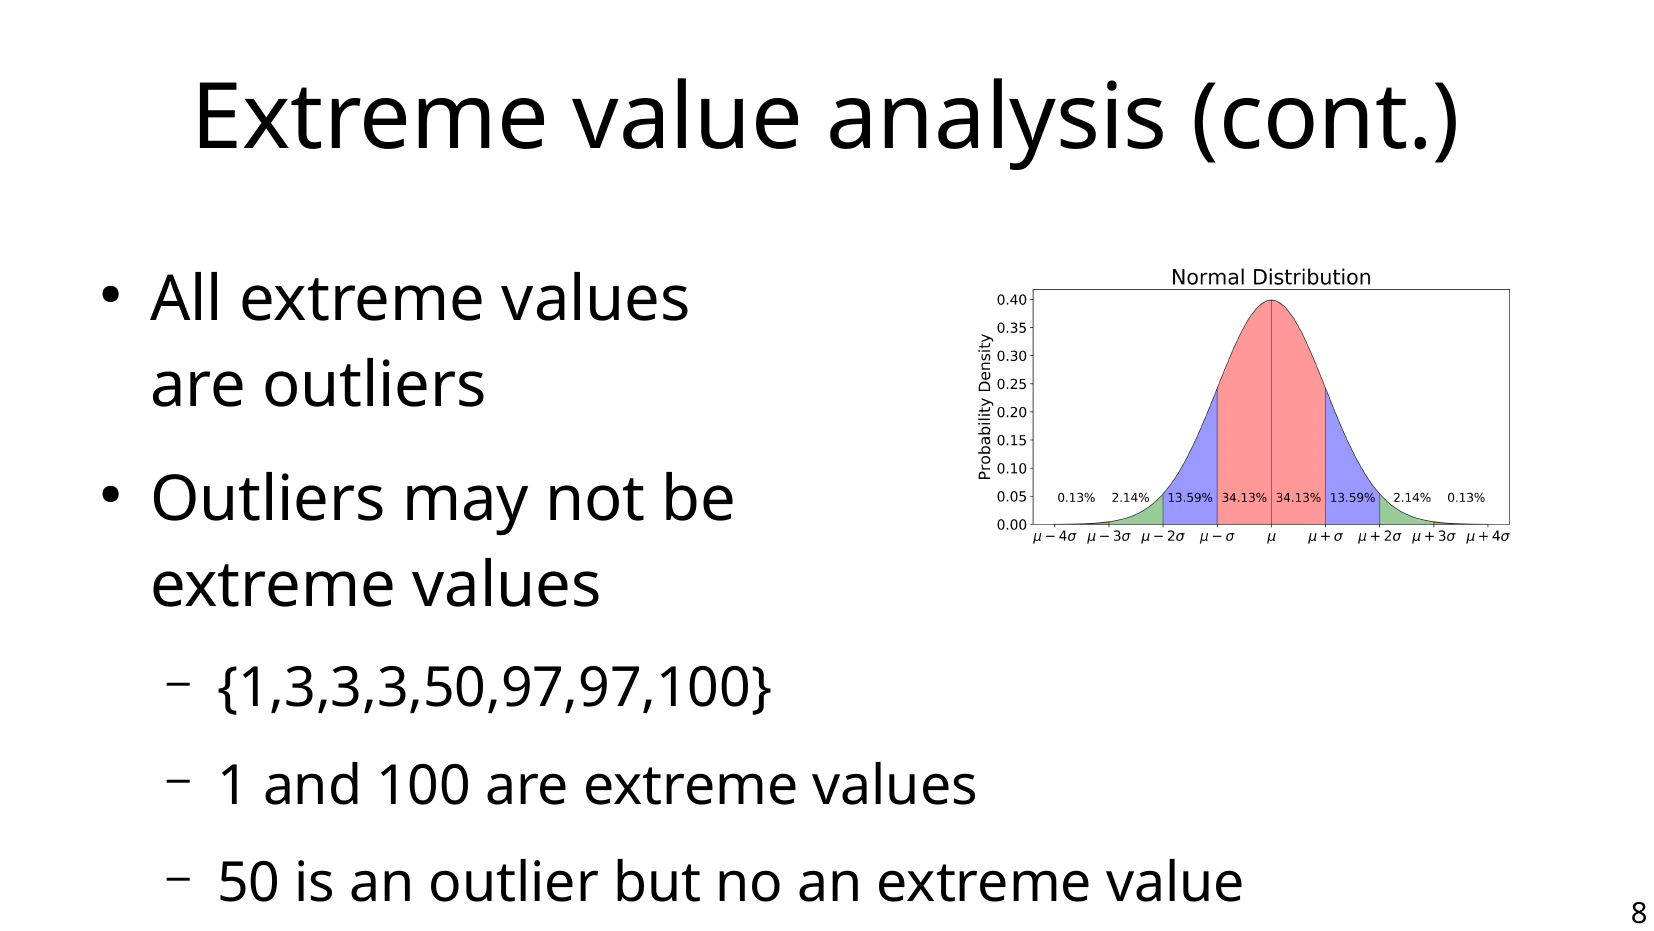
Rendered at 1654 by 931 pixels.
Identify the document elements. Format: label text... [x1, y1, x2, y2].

picture [956, 252, 1571, 563]
list All extreme values are outliers Outliers may not be extreme values {1,3,3,3,50,97,97,100} 1 and 100 are extreme values 50 is an outlier but no an extreme value [82, 253, 1312, 919]
title Extreme value analysis (cont.) [82, 1, 1571, 226]
